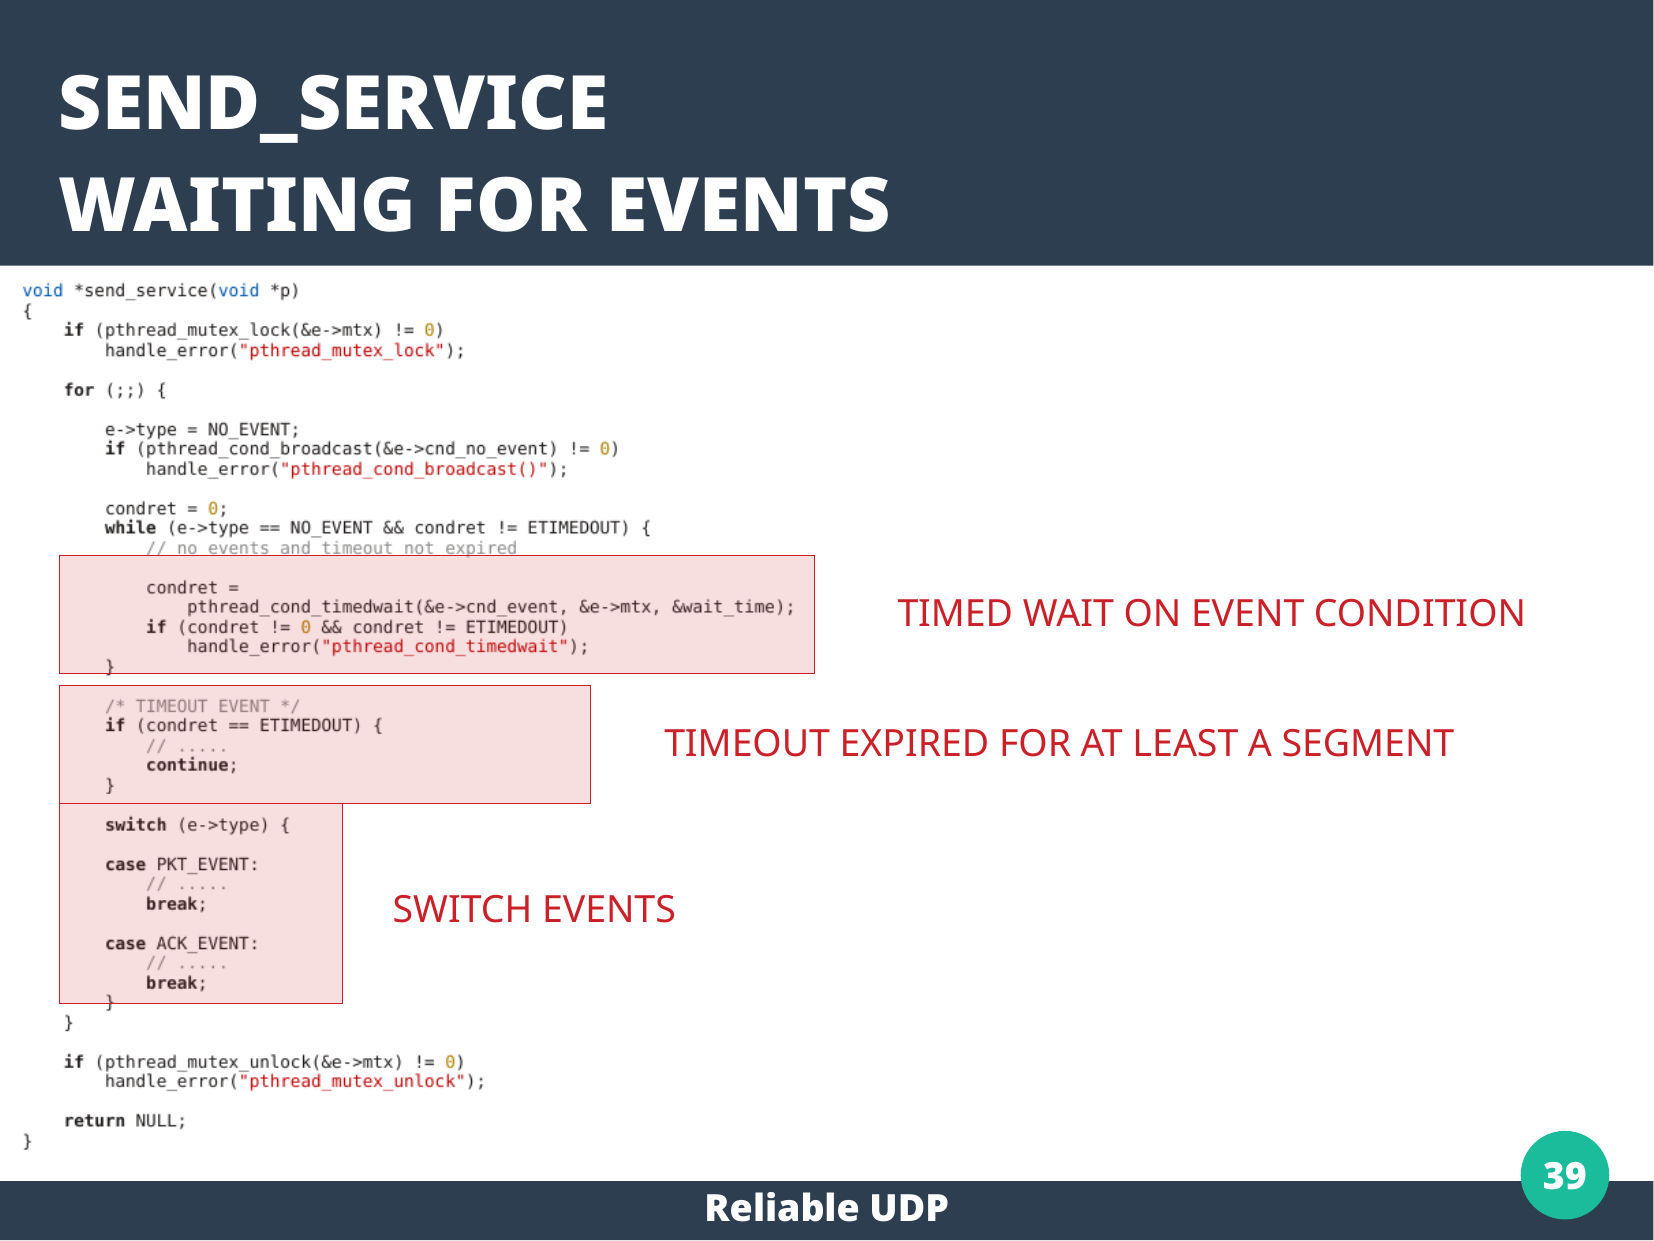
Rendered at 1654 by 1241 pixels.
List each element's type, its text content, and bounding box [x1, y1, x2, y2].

text_box [59, 555, 815, 674]
text_box [59, 685, 591, 1004]
picture [15, 276, 804, 1158]
text_box TIMEOUT EXPIRED FOR AT LEAST A SEGMENT [649, 709, 1533, 768]
title SEND_SERVICE WAITING FOR EVENTS [59, 49, 1595, 207]
text_box TIMED WAIT ON EVENT CONDITION [882, 578, 1571, 638]
text_box SWITCH EVENTS [377, 874, 715, 934]
